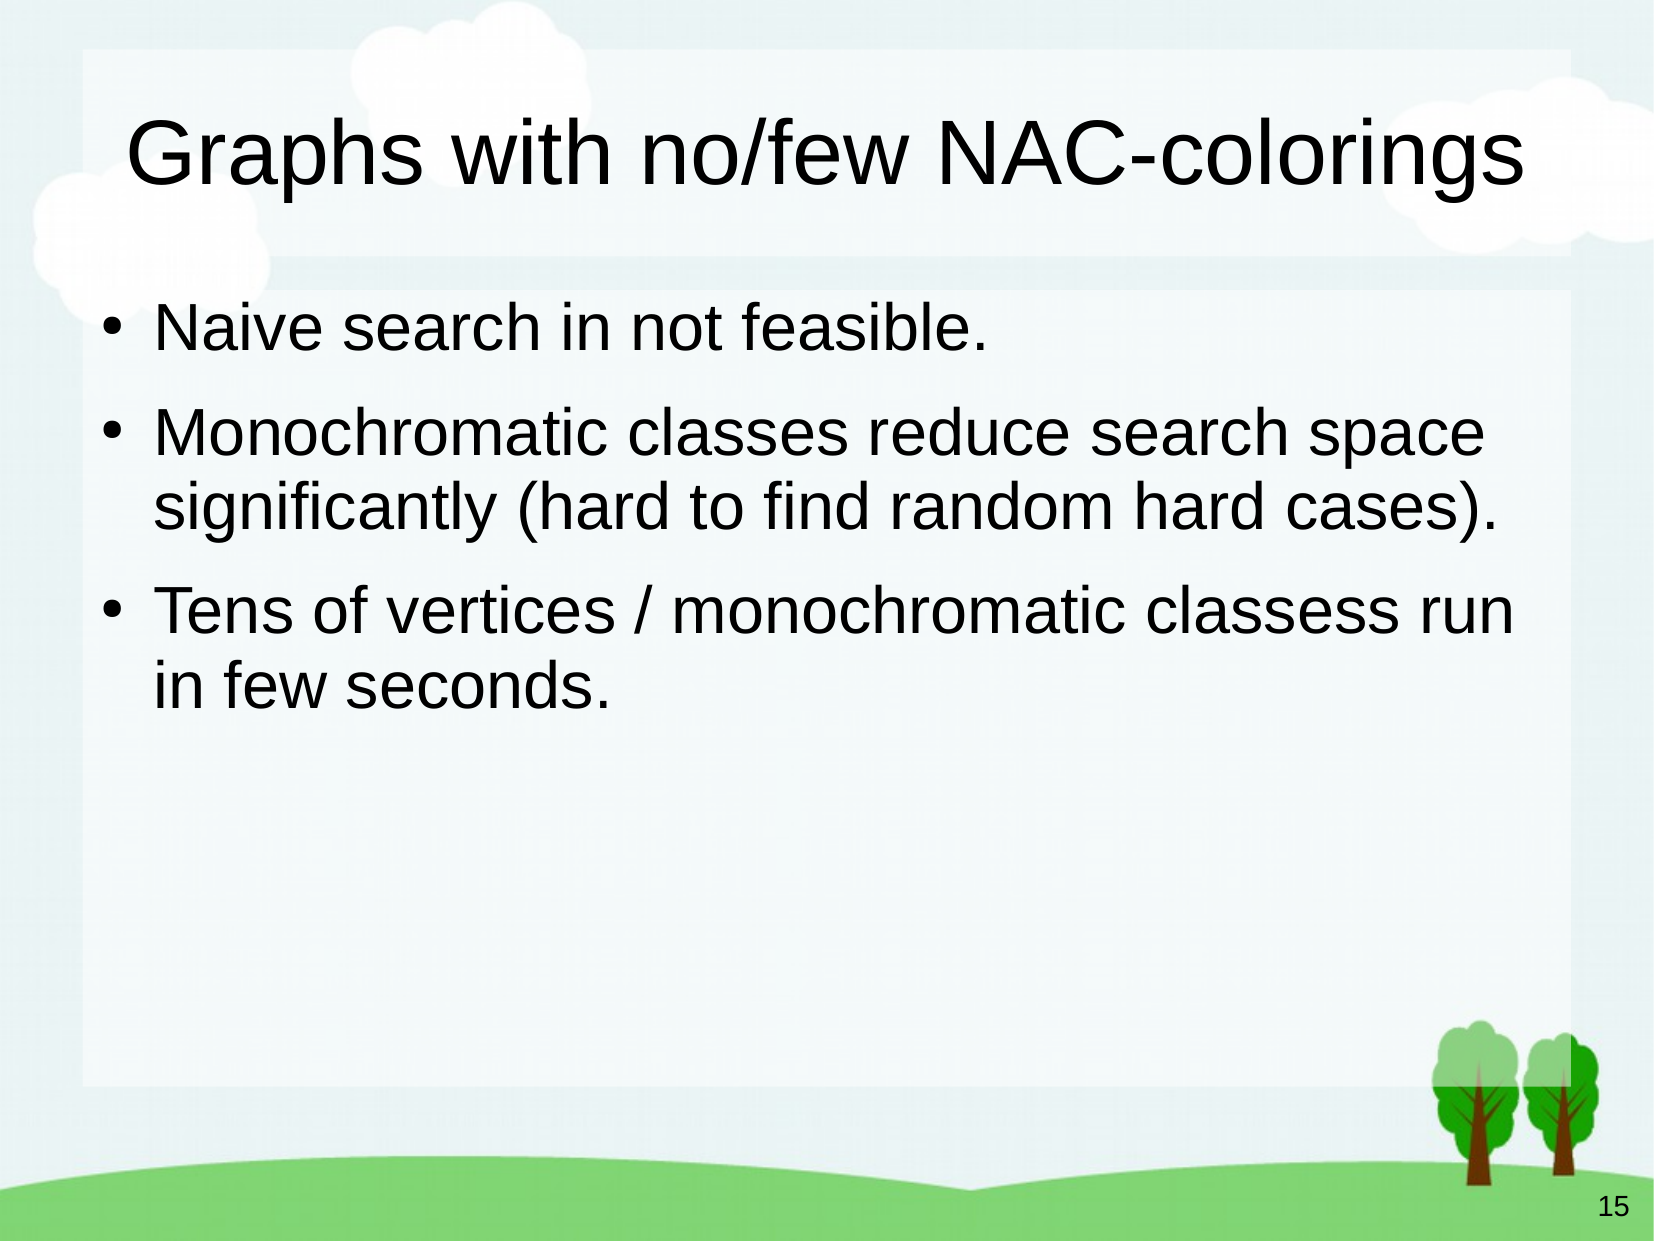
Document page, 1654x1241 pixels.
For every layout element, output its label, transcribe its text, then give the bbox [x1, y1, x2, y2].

list Naive search in not feasible. Monochromatic classes reduce search space significantly (hard to find random hard cases). Tens of vertices / monochromatic classess run in few seconds. [82, 290, 1571, 1087]
title Graphs with no/few NAC-colorings [82, 49, 1571, 257]
picture [0, 0, 1654, 1241]
